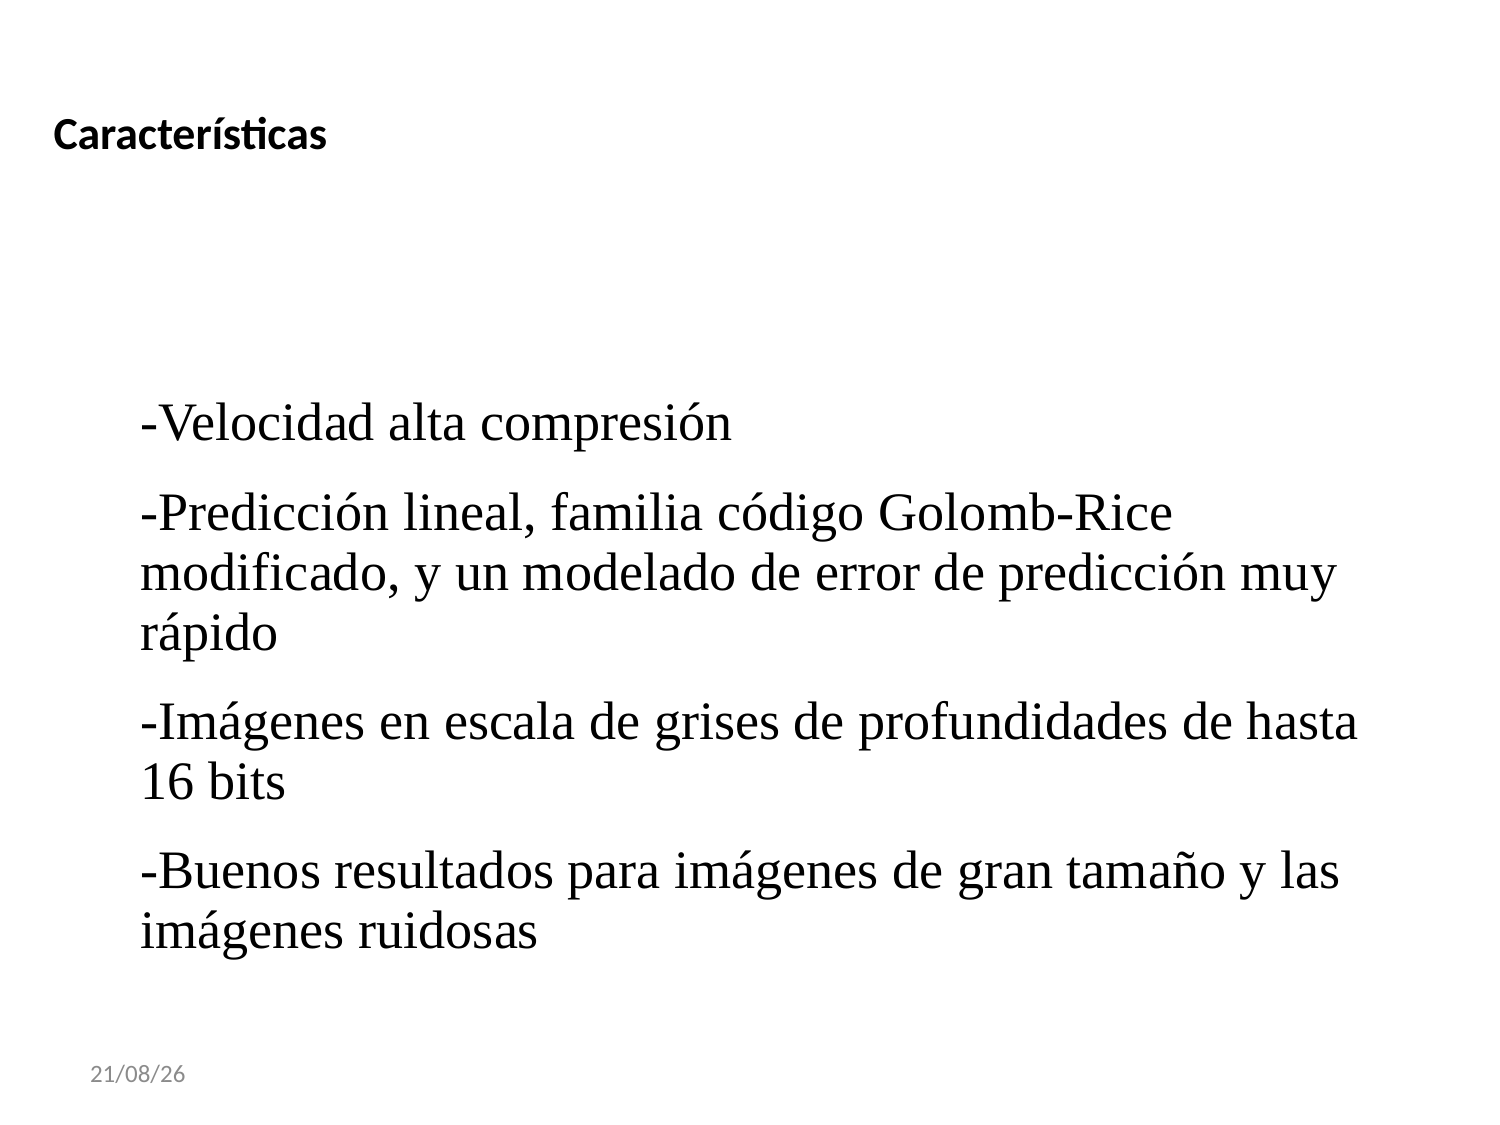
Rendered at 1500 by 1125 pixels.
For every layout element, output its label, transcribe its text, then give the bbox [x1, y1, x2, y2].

list -Velocidad alta compresión -Predicción lineal, familia código Golomb-Rice modificado, y un modelado de error de predicción muy rápido -Imágenes en escala de grises de profundidades de hasta 16 bits -Buenos resultados para imágenes de gran tamaño y las imágenes ruidosas [69, 392, 1420, 1045]
title Características [53, 84, 1126, 192]
